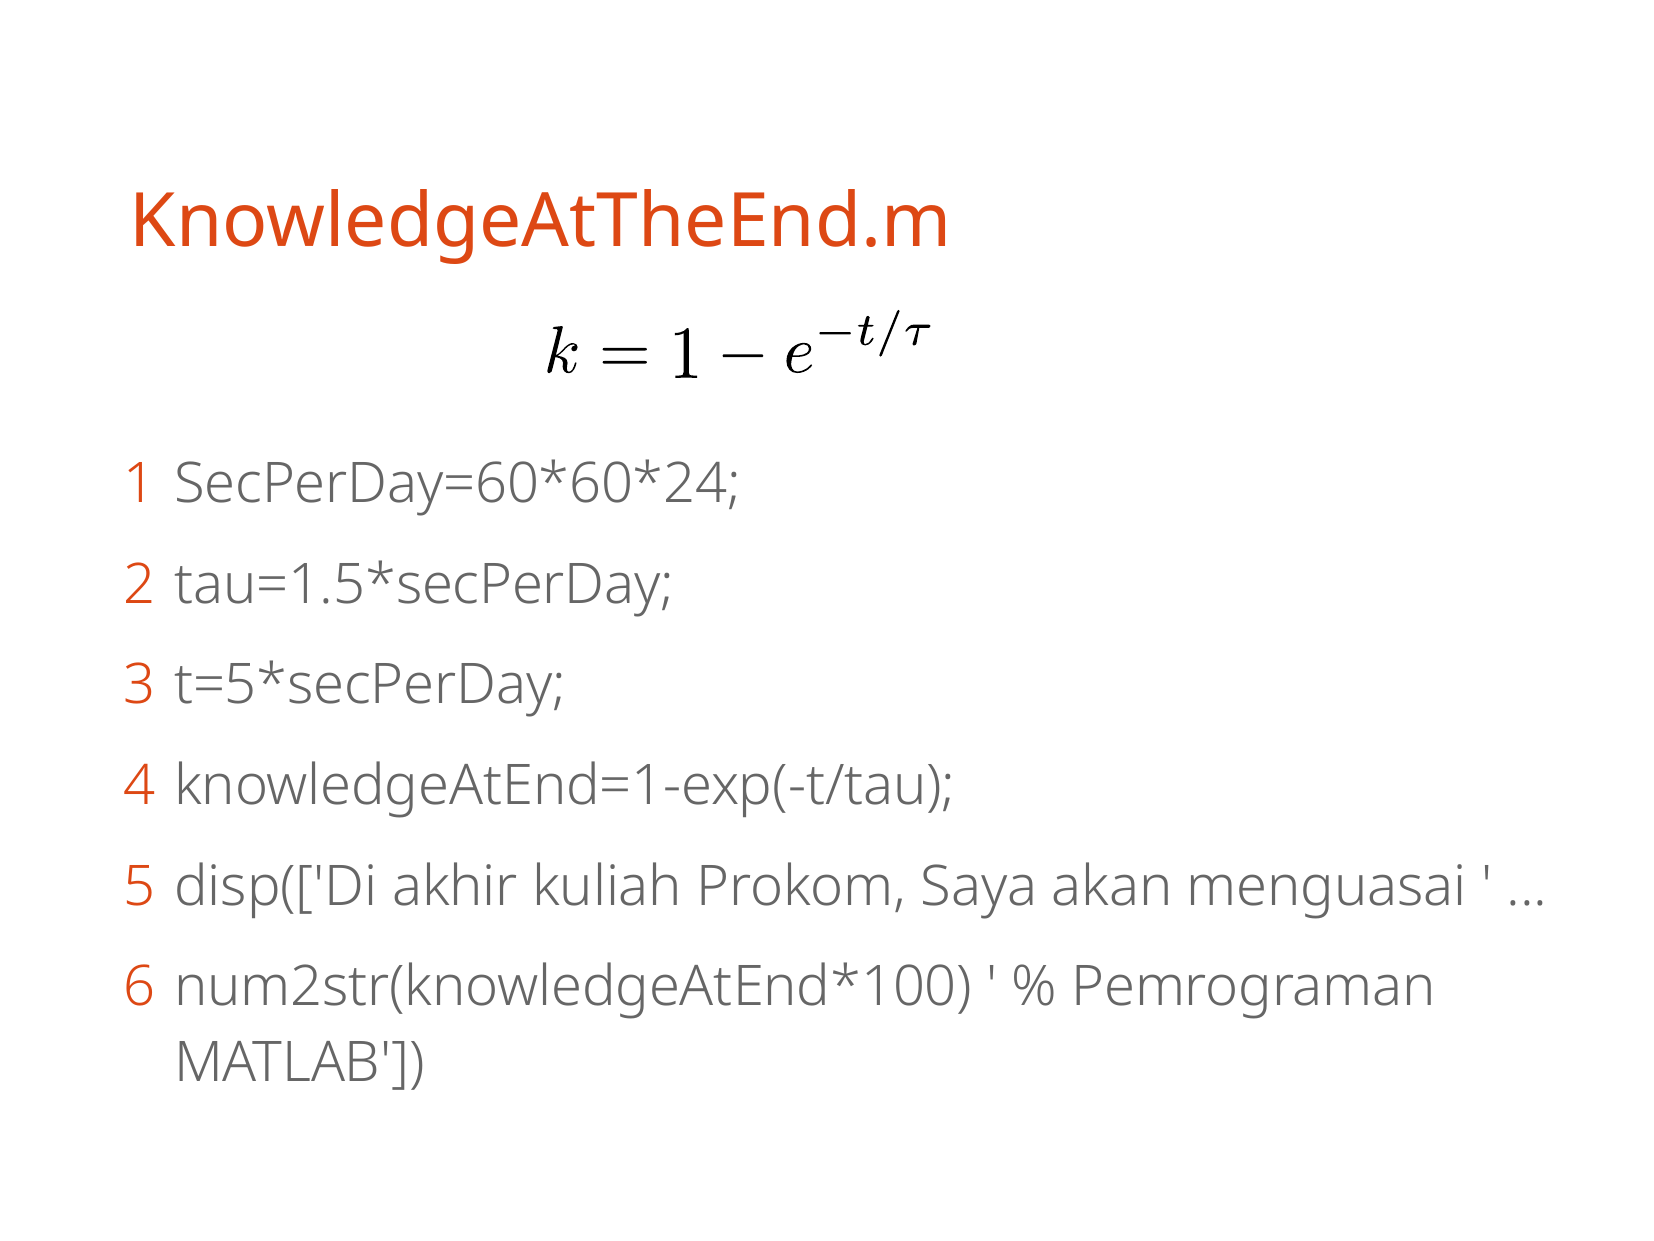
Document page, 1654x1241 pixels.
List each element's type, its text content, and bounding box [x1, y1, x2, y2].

text_box [543, 309, 934, 378]
list SecPerDay=60*60*24; tau=1.5*secPerDay; t=5*secPerDay; knowledgeAtEnd=1-exp(-t/tau); disp(['Di akhir kuliah Prokom, Saya akan menguasai ' ... num2str(knowledgeAtEnd*100) ' % Pemrograman MATLAB']) [106, 443, 1583, 1158]
title KnowledgeAtTheEnd.m [129, 153, 1518, 281]
